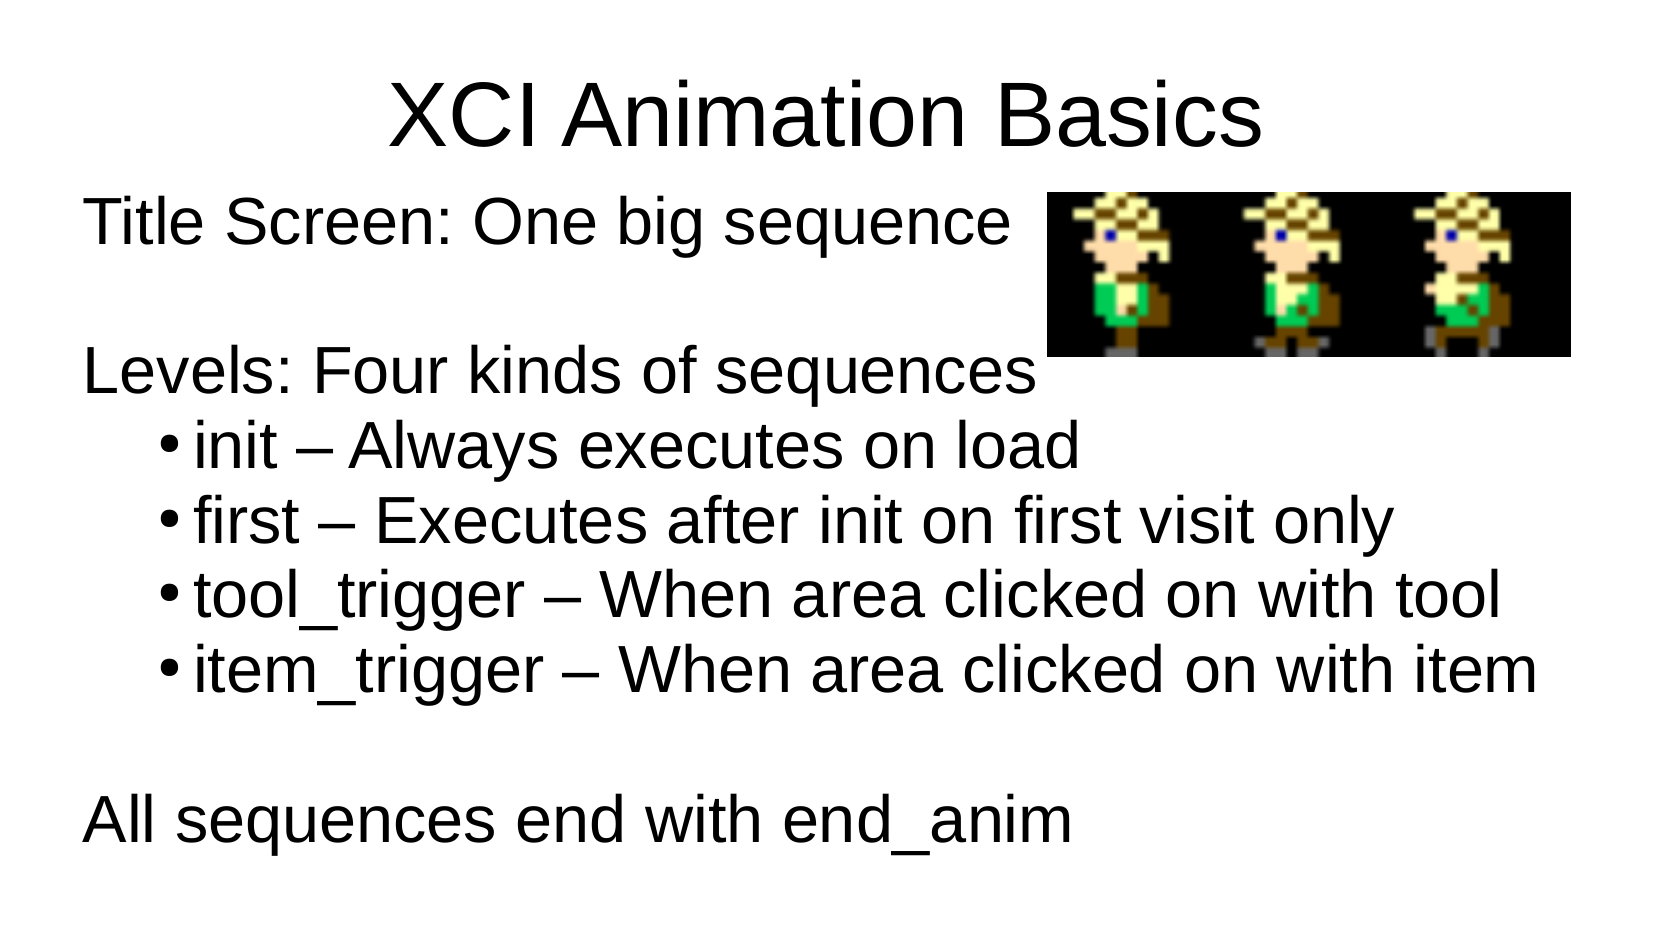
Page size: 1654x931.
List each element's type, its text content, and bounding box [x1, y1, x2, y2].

title XCI Animation Basics [82, 37, 1571, 183]
picture [1047, 192, 1571, 357]
subtitle Title Screen: One big sequence Levels: Four kinds of sequences init – Always executes on load first – Executes after init on first visit only tool_trigger – When area clicked on with tool item_trigger – When area clicked on with item All sequences end with end_anim [82, 183, 1571, 857]
